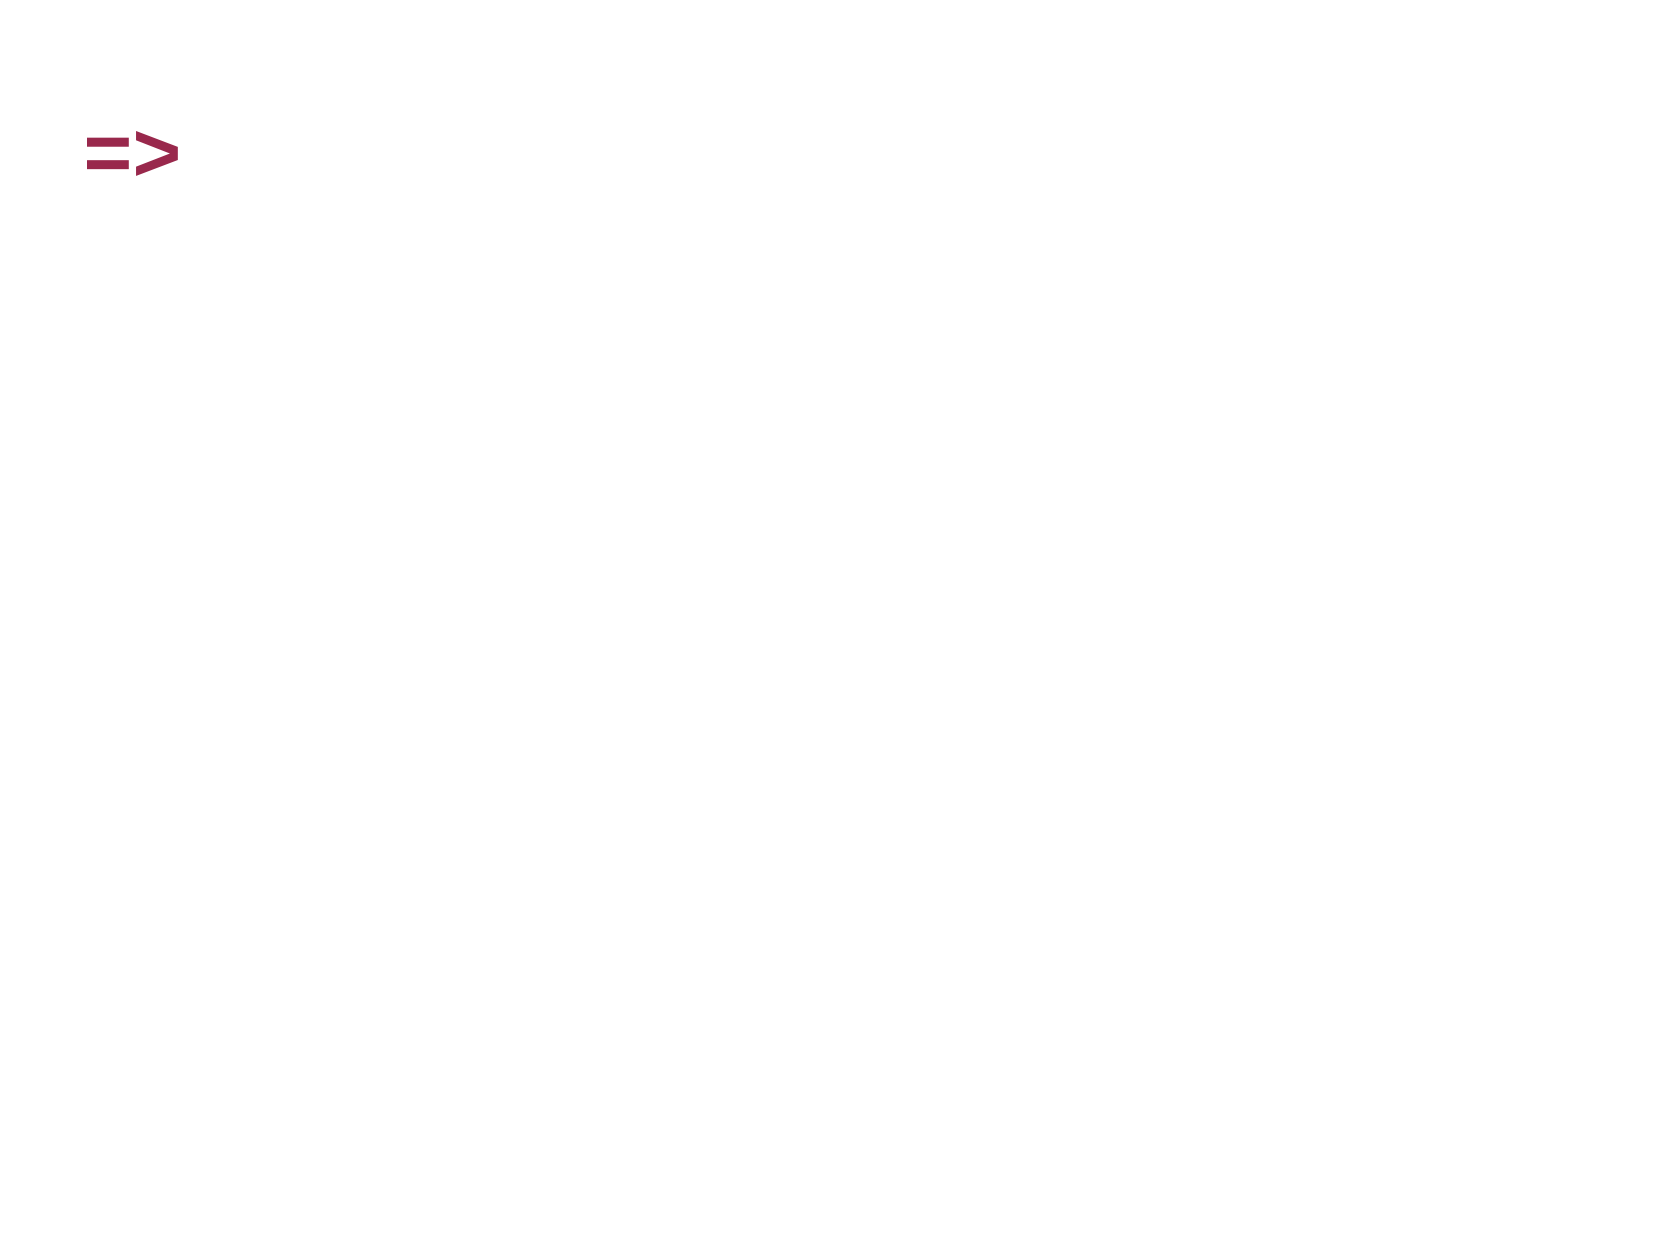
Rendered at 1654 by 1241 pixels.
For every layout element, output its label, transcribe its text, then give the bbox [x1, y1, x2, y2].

title => [82, 49, 1571, 257]
